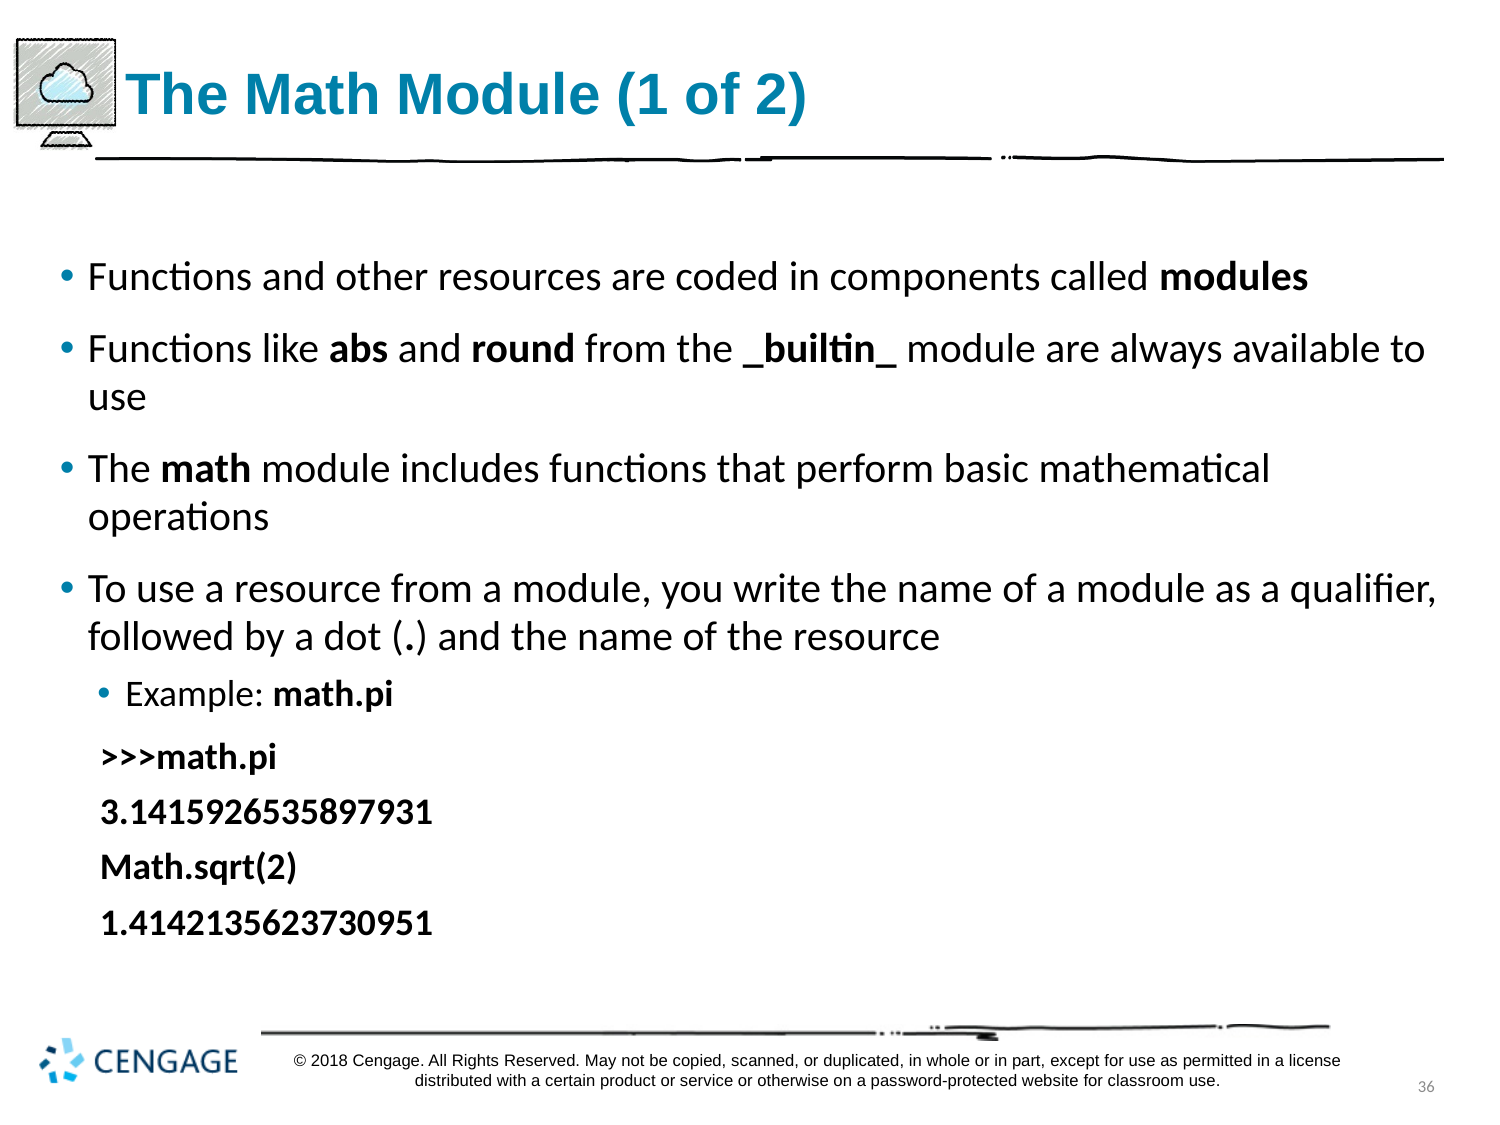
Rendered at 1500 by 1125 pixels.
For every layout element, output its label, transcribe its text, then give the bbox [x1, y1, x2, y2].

list >>>math.pi 3.1415926535897931 Math.sqrt(2) 1.4142135623730951 [62, 735, 550, 946]
footer © 2018 Cengage. All Rights Reserved. May not be copied, scanned, or duplicated, in whole or in part, except for use as permitted in a license distributed with a certain product or service or otherwise on a password-protected website for classroom use. [262, 1050, 1375, 1091]
picture [154, 155, 1444, 163]
list Functions and other resources are coded in components called modules Functions like abs and round from the _builtin_ module are always available to use The math module includes functions that perform basic mathematical operations To use a resource from a module, you write the name of a module as a qualifier, followed by a dot (.) and the name of the resource Example: math.pi [59, 252, 1441, 720]
picture [13, 36, 117, 151]
picture [19, 1024, 250, 1096]
picture [261, 1024, 1331, 1041]
title The Math Module (1 of 2) [125, 55, 1442, 127]
